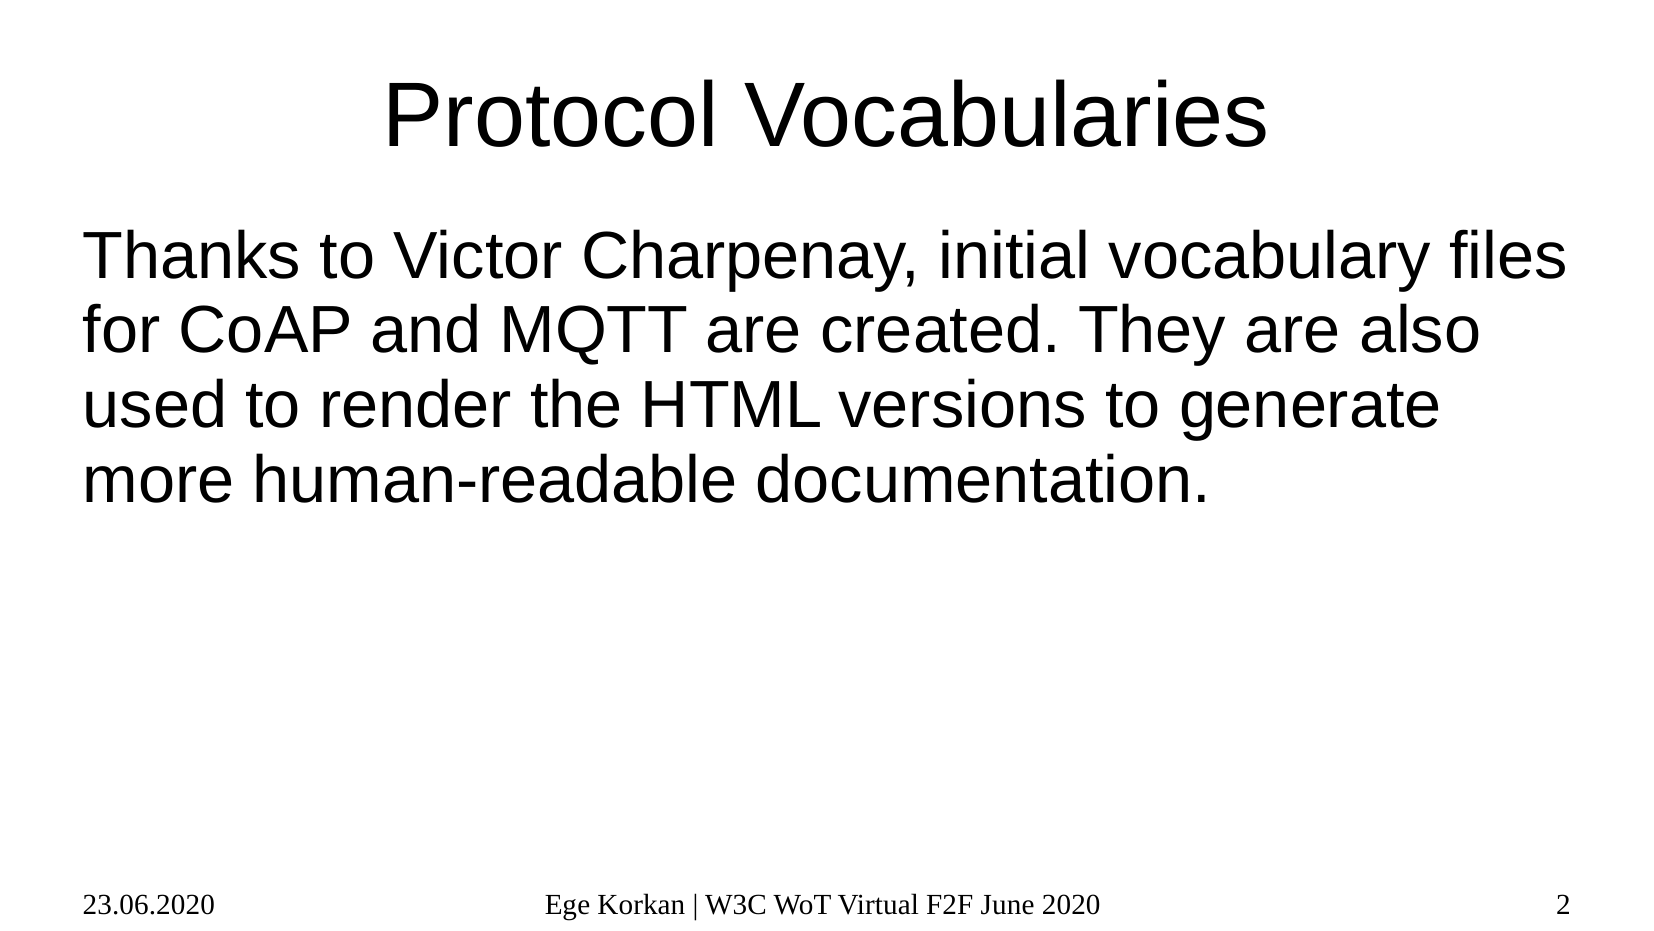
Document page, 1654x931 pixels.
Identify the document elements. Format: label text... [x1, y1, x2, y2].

title Protocol Vocabularies [82, 37, 1571, 193]
list Thanks to Victor Charpenay, initial vocabulary files for CoAP and MQTT are created. They are also used to render the HTML versions to generate more human-readable documentation. [82, 217, 1571, 758]
